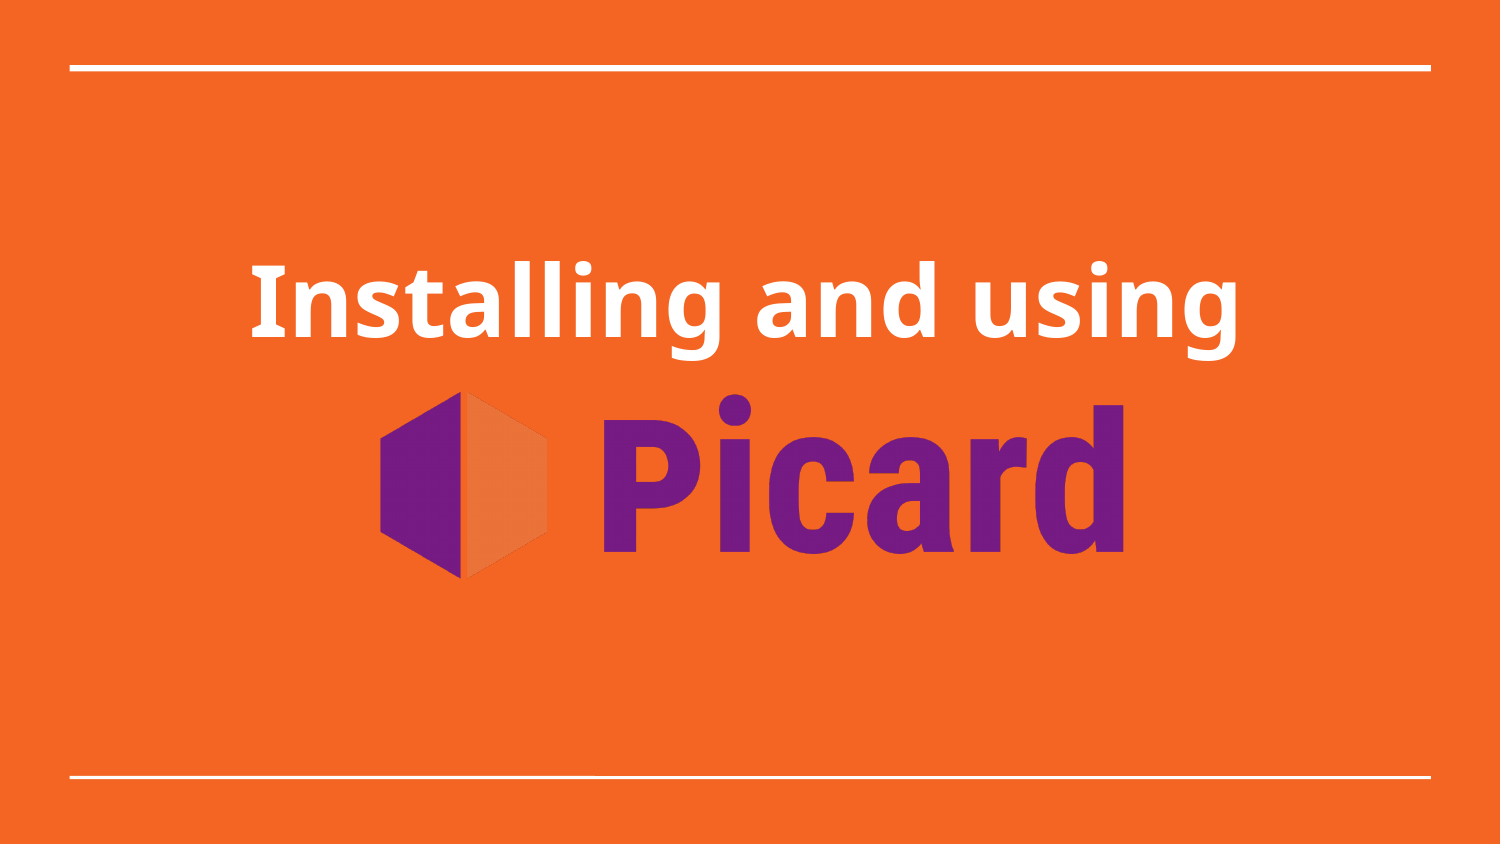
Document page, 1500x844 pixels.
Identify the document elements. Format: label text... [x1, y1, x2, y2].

title Installing and using [66, 171, 1428, 425]
picture [367, 385, 1133, 586]
